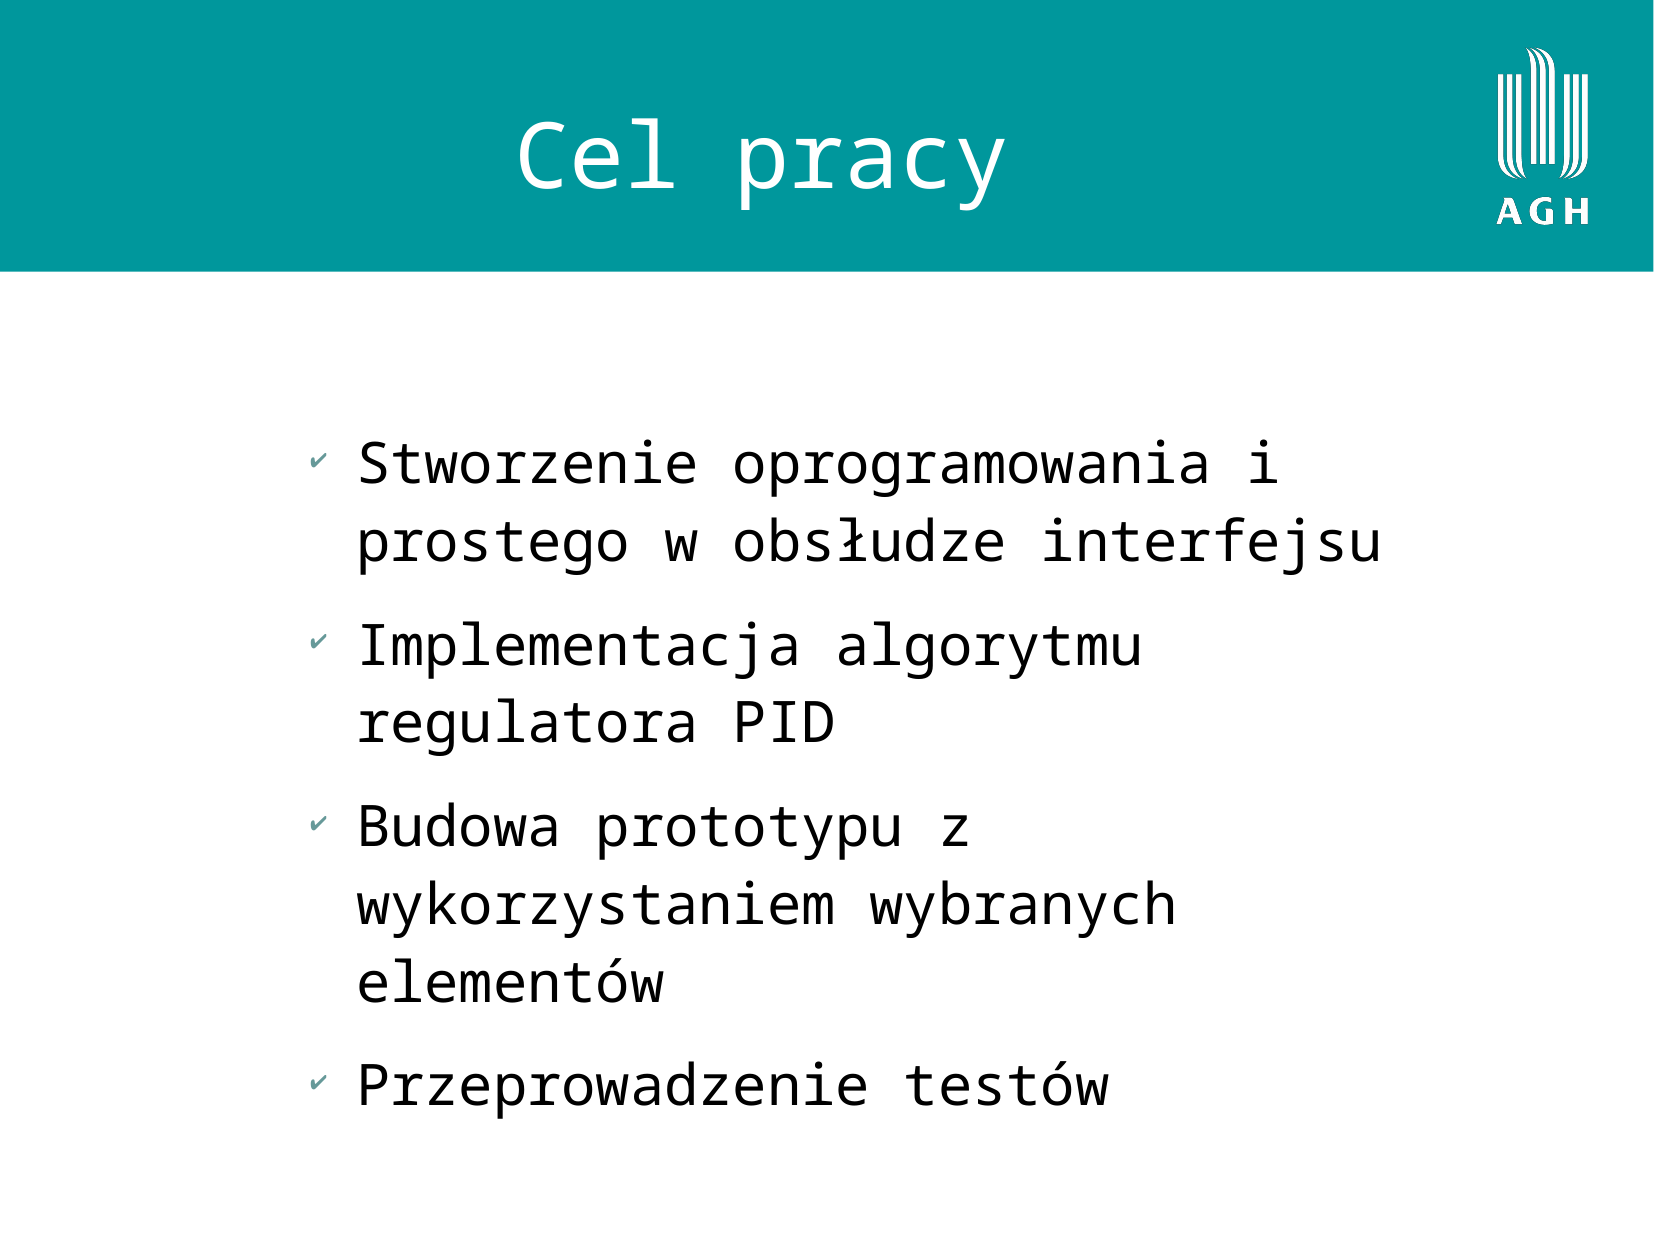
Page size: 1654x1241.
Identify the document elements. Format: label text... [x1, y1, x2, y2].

title Cel pracy [82, 49, 1441, 257]
list Stworzenie oprogramowania i prostego w obsłudze interfejsu Implementacja algorytmu regulatora PID Budowa prototypu z wykorzystaniem wybranych elementów Przeprowadzenie testów [295, 318, 1394, 1158]
picture [1496, 47, 1588, 225]
